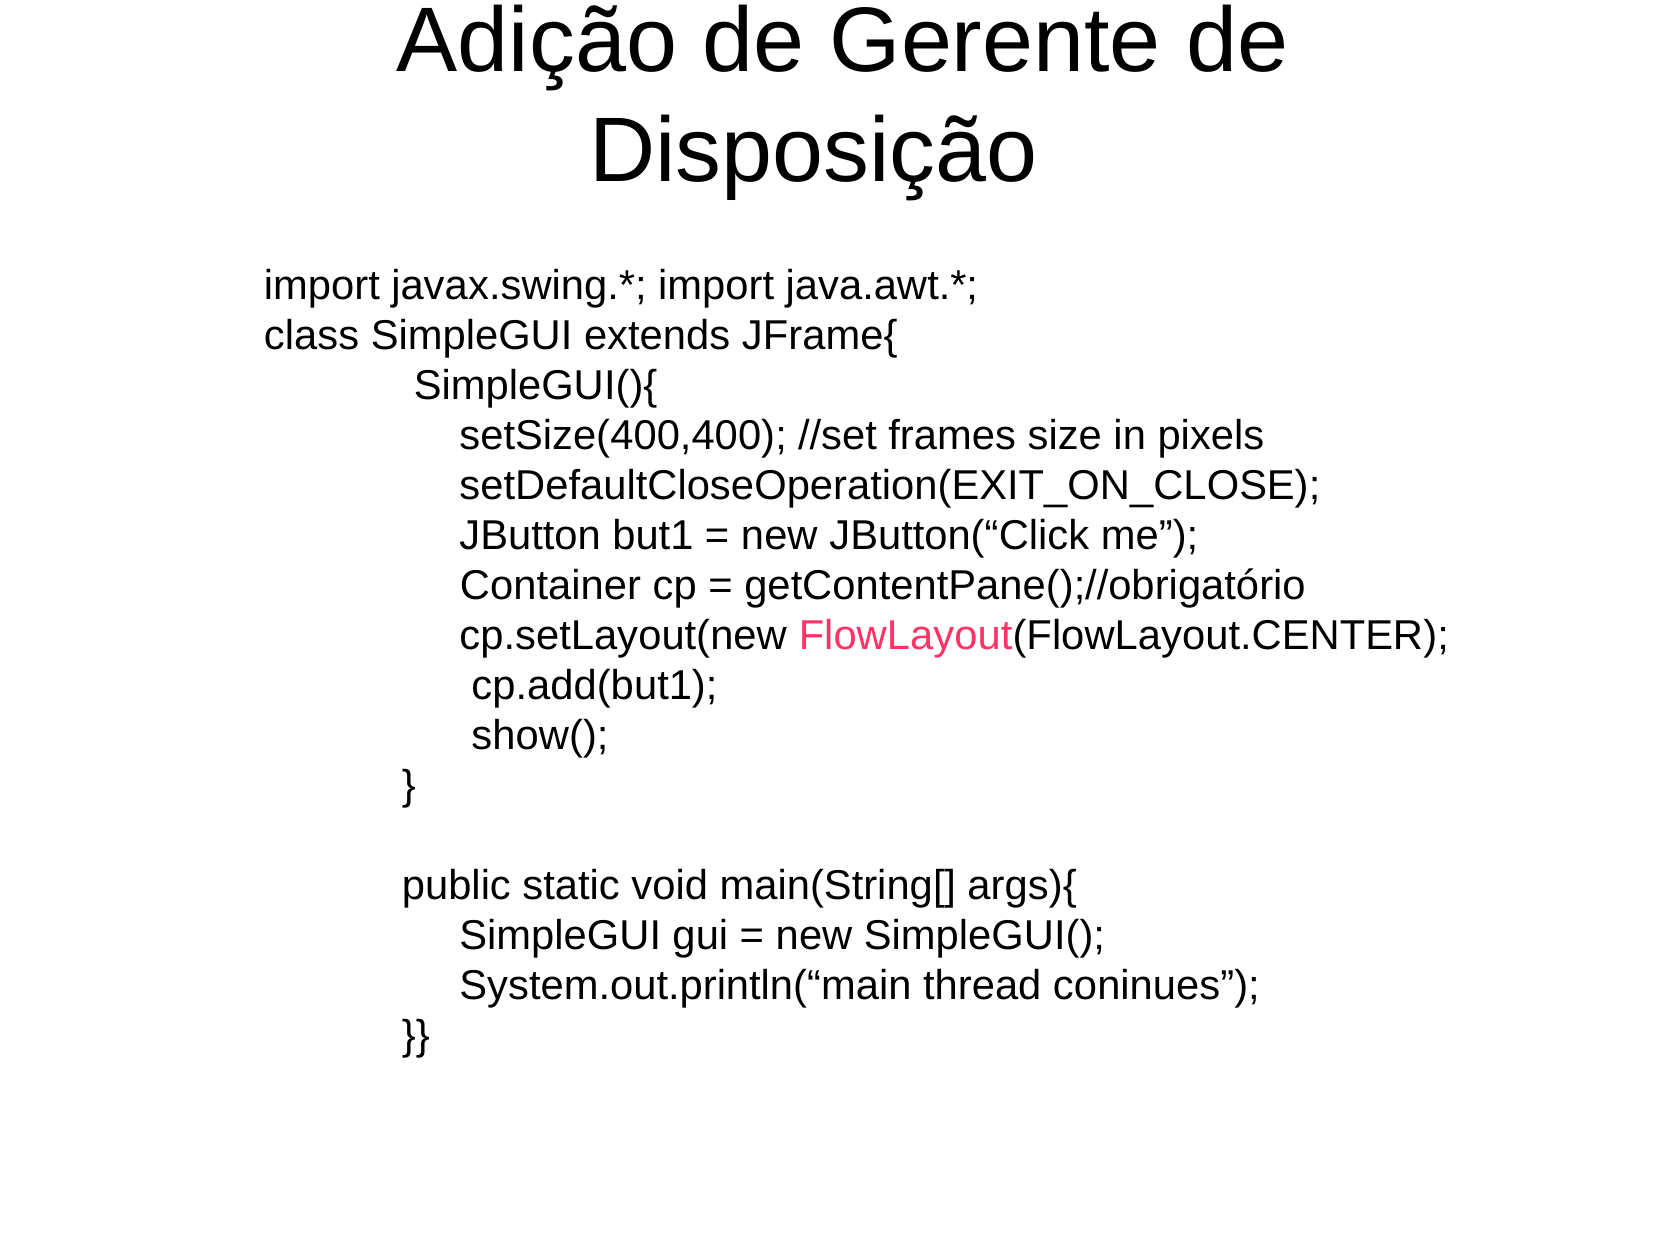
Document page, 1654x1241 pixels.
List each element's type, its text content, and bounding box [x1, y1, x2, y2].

text_box import javax.swing.*; import java.awt.*; class SimpleGUI extends JFrame{ SimpleGUI(){ setSize(400,400); //set frames size in pixels setDefaultCloseOperation(EXIT_ON_CLOSE); JButton but1 = new JButton(“Click me”); Container cp = getContentPane();//obrigatório cp.setLayout(new FlowLayout(FlowLayout.CENTER); cp.add(but1); show(); } public static void main(String[] args){ SimpleGUI gui = new SimpleGUI(); System.out.println(“main thread coninues”); }} [249, 249, 1464, 1066]
title Adição de Gerente de Disposição [124, 0, 1530, 318]
